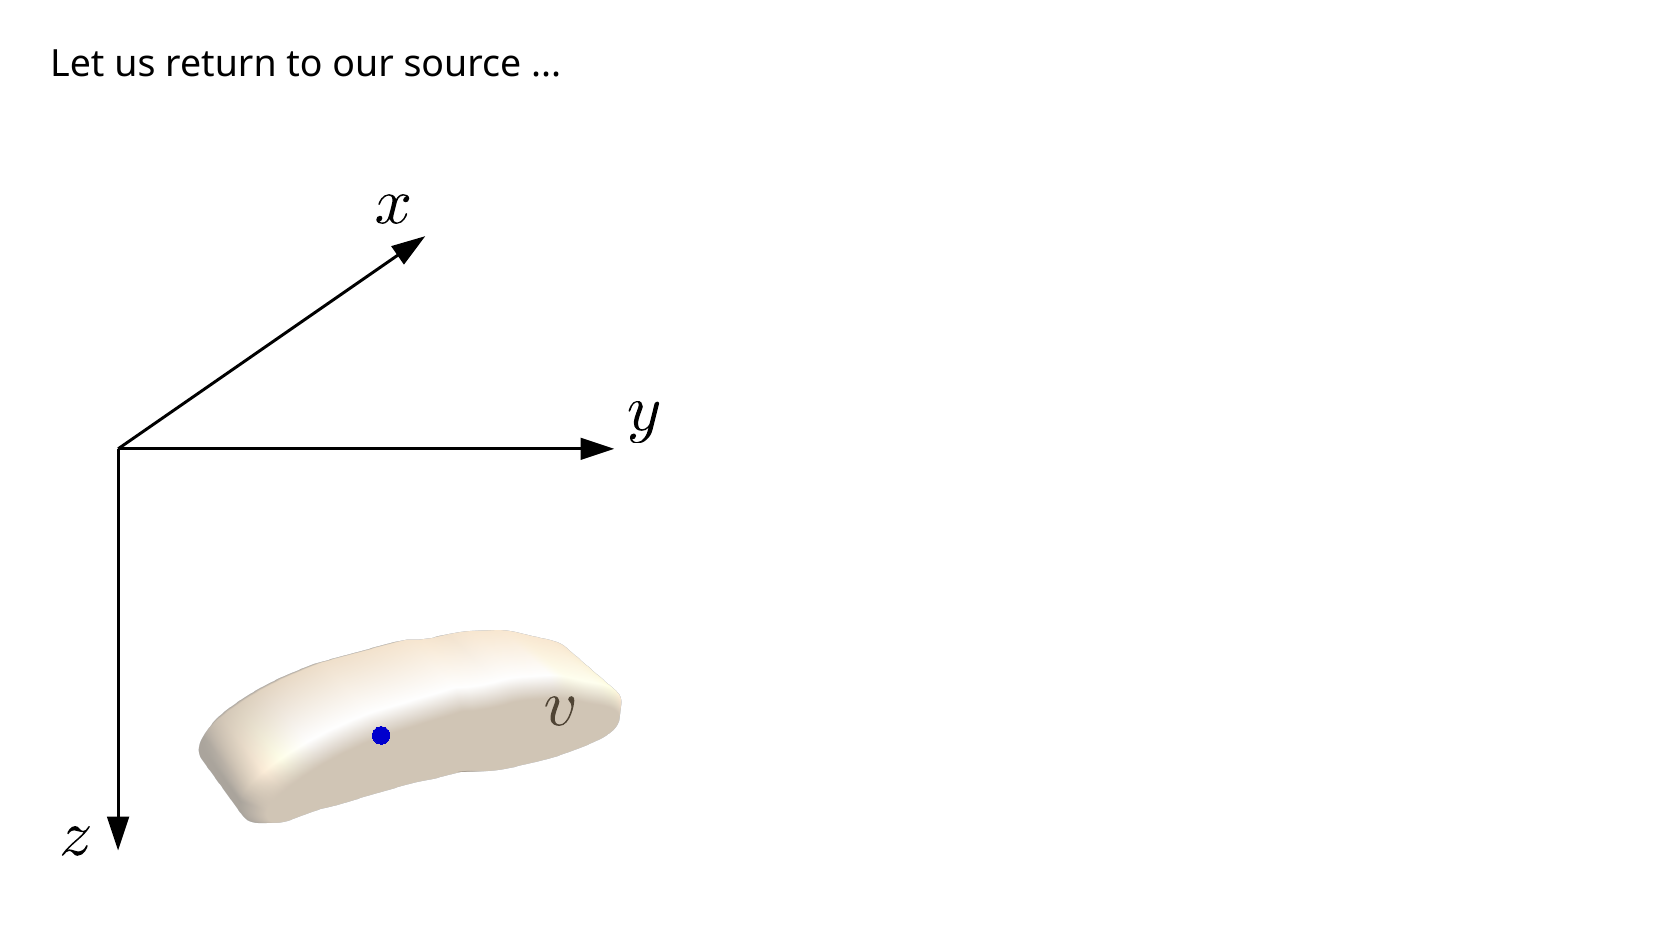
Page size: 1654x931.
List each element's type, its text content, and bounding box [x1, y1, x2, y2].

text_box Let us return to our source ... [35, 29, 560, 86]
picture [374, 194, 413, 224]
picture [626, 401, 662, 443]
text_box [372, 726, 390, 745]
picture [59, 826, 93, 856]
